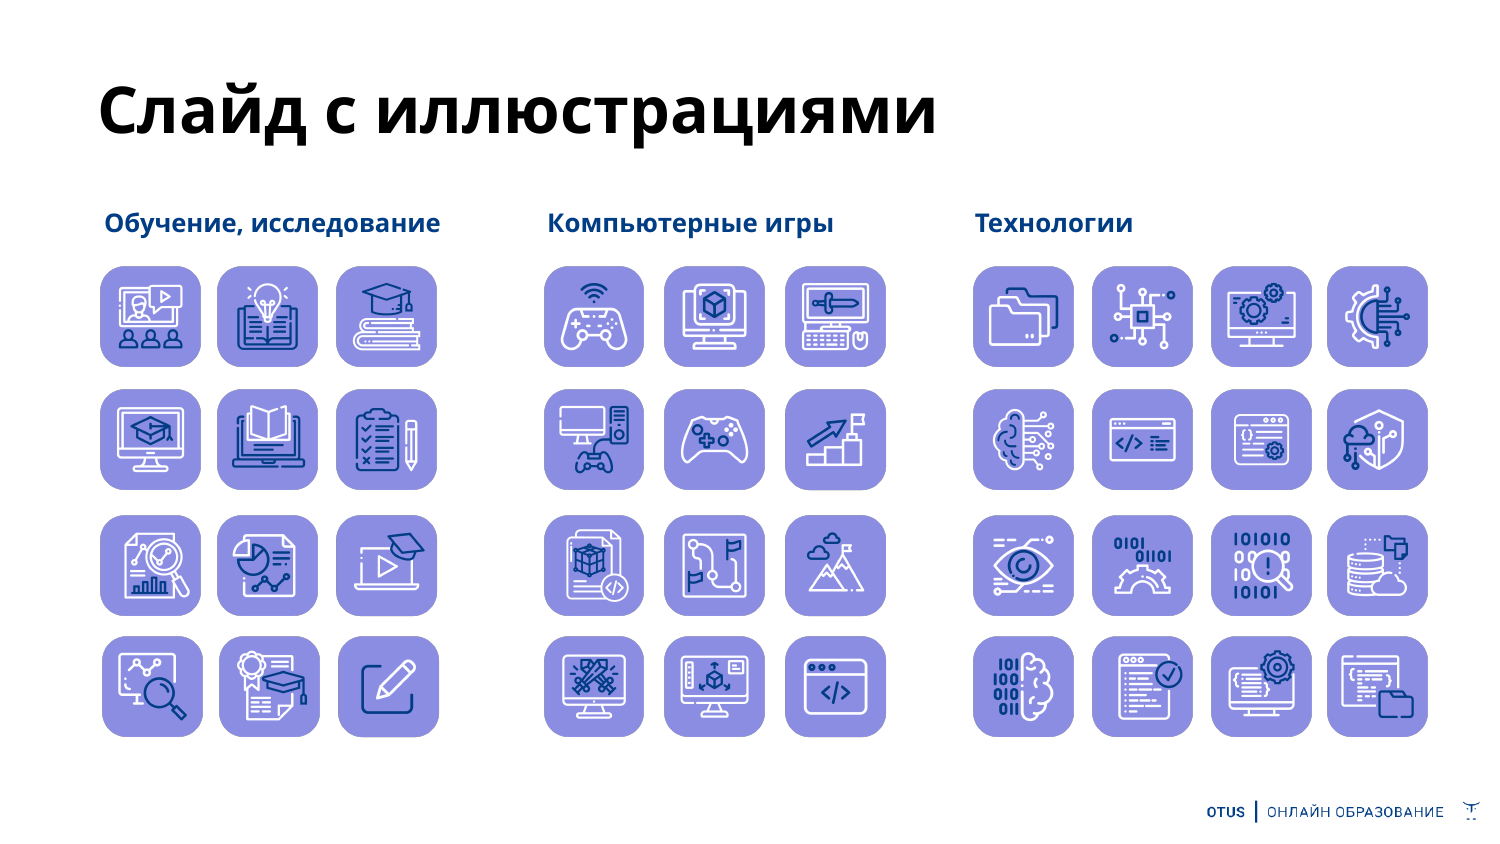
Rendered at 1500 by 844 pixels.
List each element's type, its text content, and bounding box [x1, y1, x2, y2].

subtitle Технологии [959, 185, 1219, 254]
title Слайд с иллюстрациями [82, 54, 1480, 193]
subtitle Компьютерные игры [532, 185, 957, 254]
picture [0, 0, 1500, 844]
subtitle Обучение, исследование [89, 185, 514, 254]
